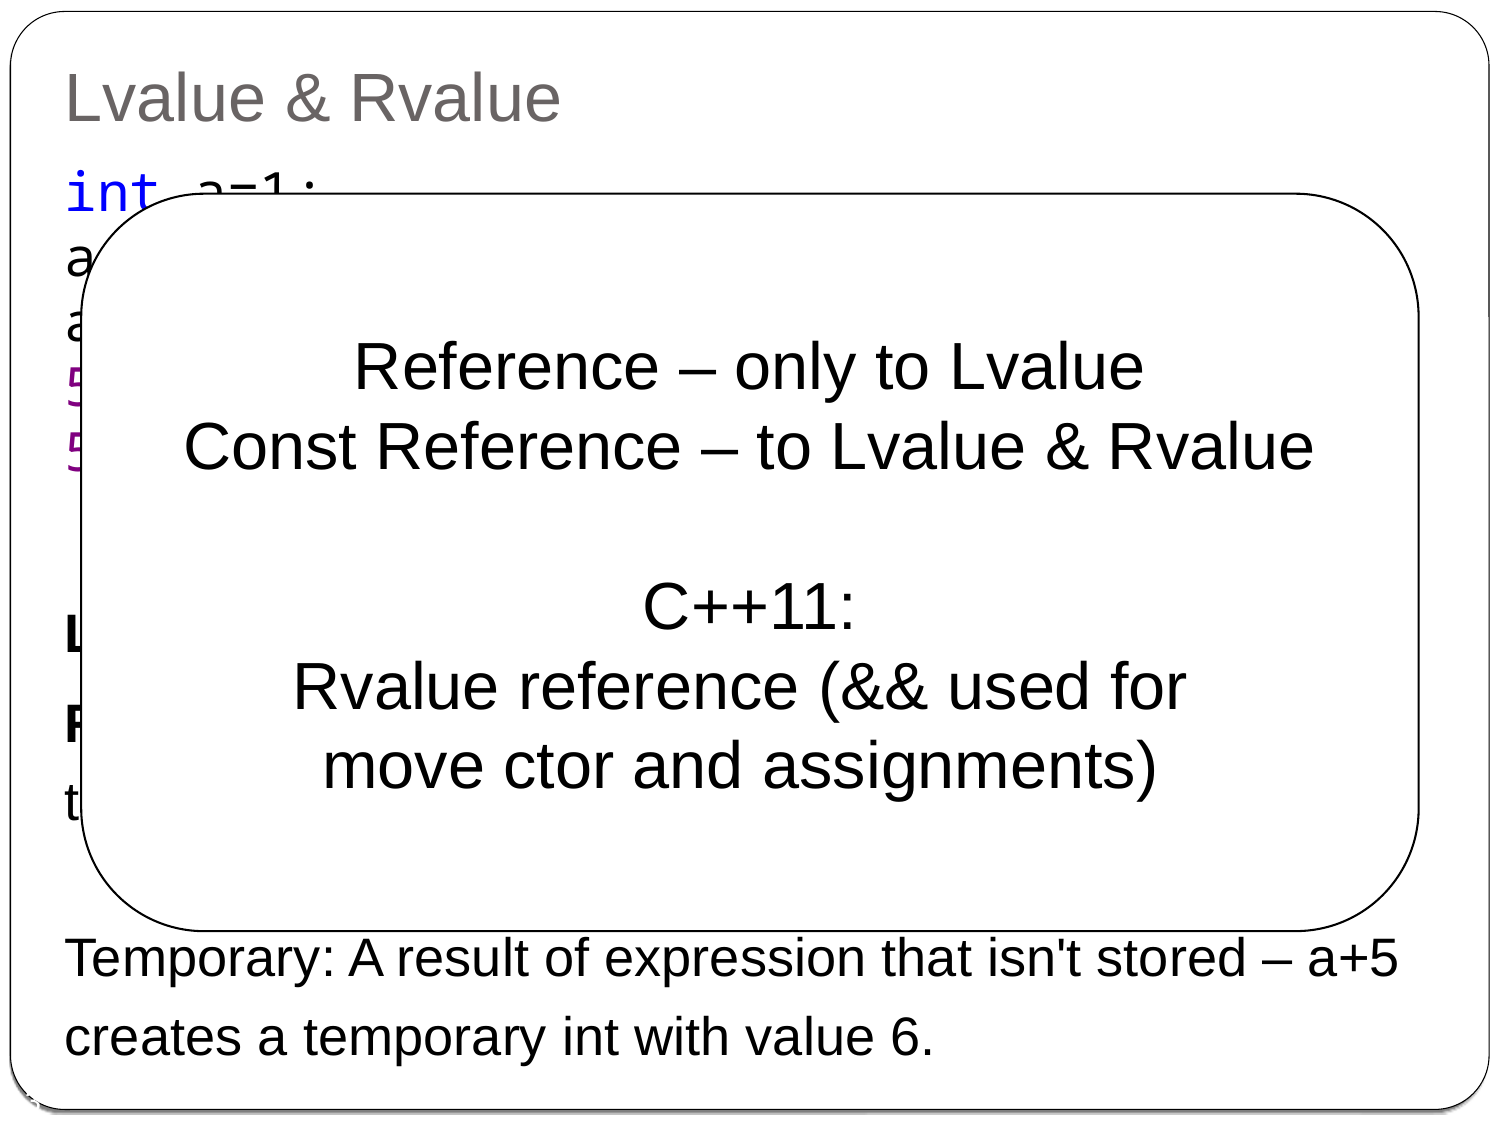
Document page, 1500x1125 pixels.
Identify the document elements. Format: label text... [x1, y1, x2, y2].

text_box Reference – only to Lvalue Const Reference – to Lvalue & Rvalue C++11: Rvalue reference (&& used for move ctor and assignments) [81, 193, 1419, 932]
slide_number <number> [0, 1074, 50, 1125]
list int a=1; a=5; // Lvalue = Rvalue, Ok a=a; // Lvalue = Lvalue, Ok 5=a; // Rvalue = Lvalue Comp. error 5=5; // Rvalue = Rvalue Comp. error Lvalues: varibales, refernces (non const!) … Rvalues: const variables refernces, numbers, temporaries … Temporary: A result of expression that isn't stored – a+5 creates a temporary int with value 6. [50, 149, 1450, 1088]
title Lvalue & Rvalue [50, 45, 1450, 149]
